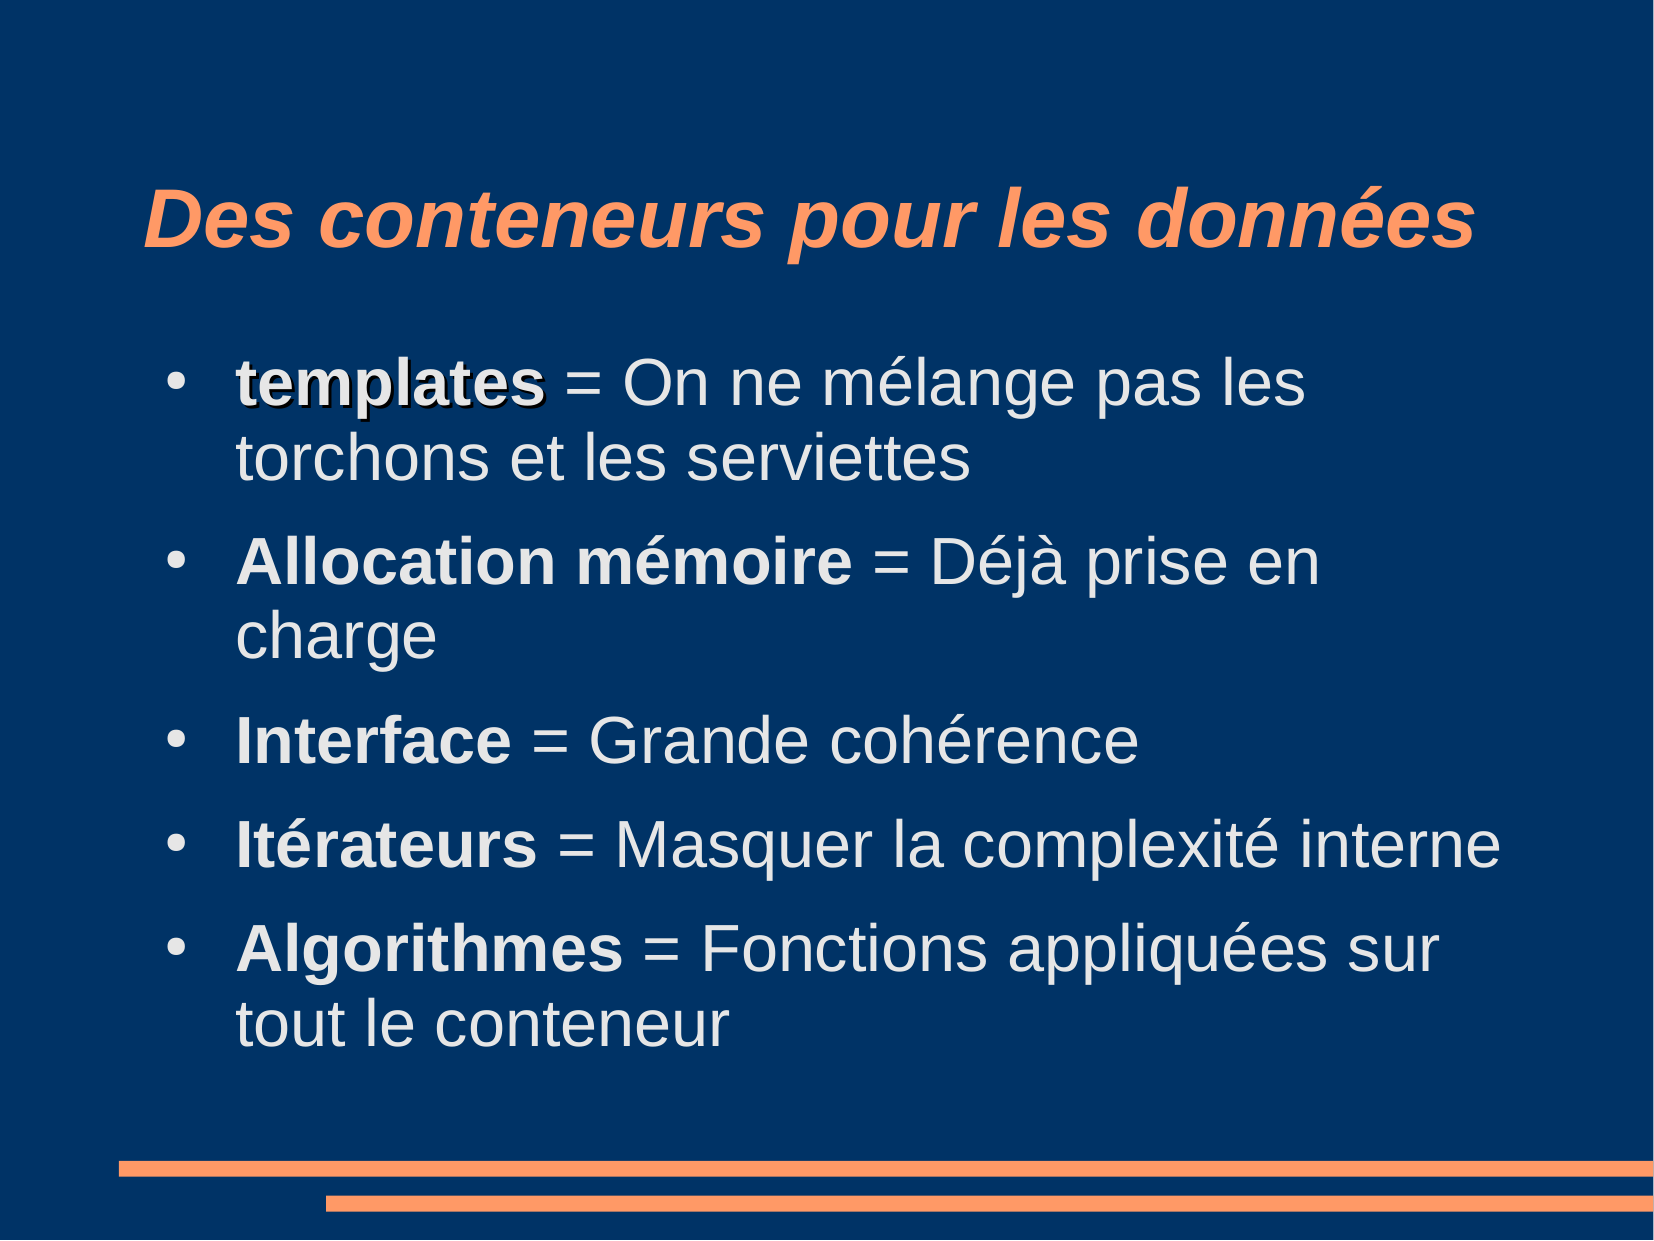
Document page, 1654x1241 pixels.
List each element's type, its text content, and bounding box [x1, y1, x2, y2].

title Des conteneurs pour les données [88, 114, 1534, 322]
list templates = On ne mélange pas les torchons et les serviettes Allocation mémoire = Déjà prise en charge Interface = Grande cohérence Itérateurs = Masquer la complexité interne Algorithmes = Fonctions appliquées sur tout le conteneur [152, 344, 1534, 1127]
